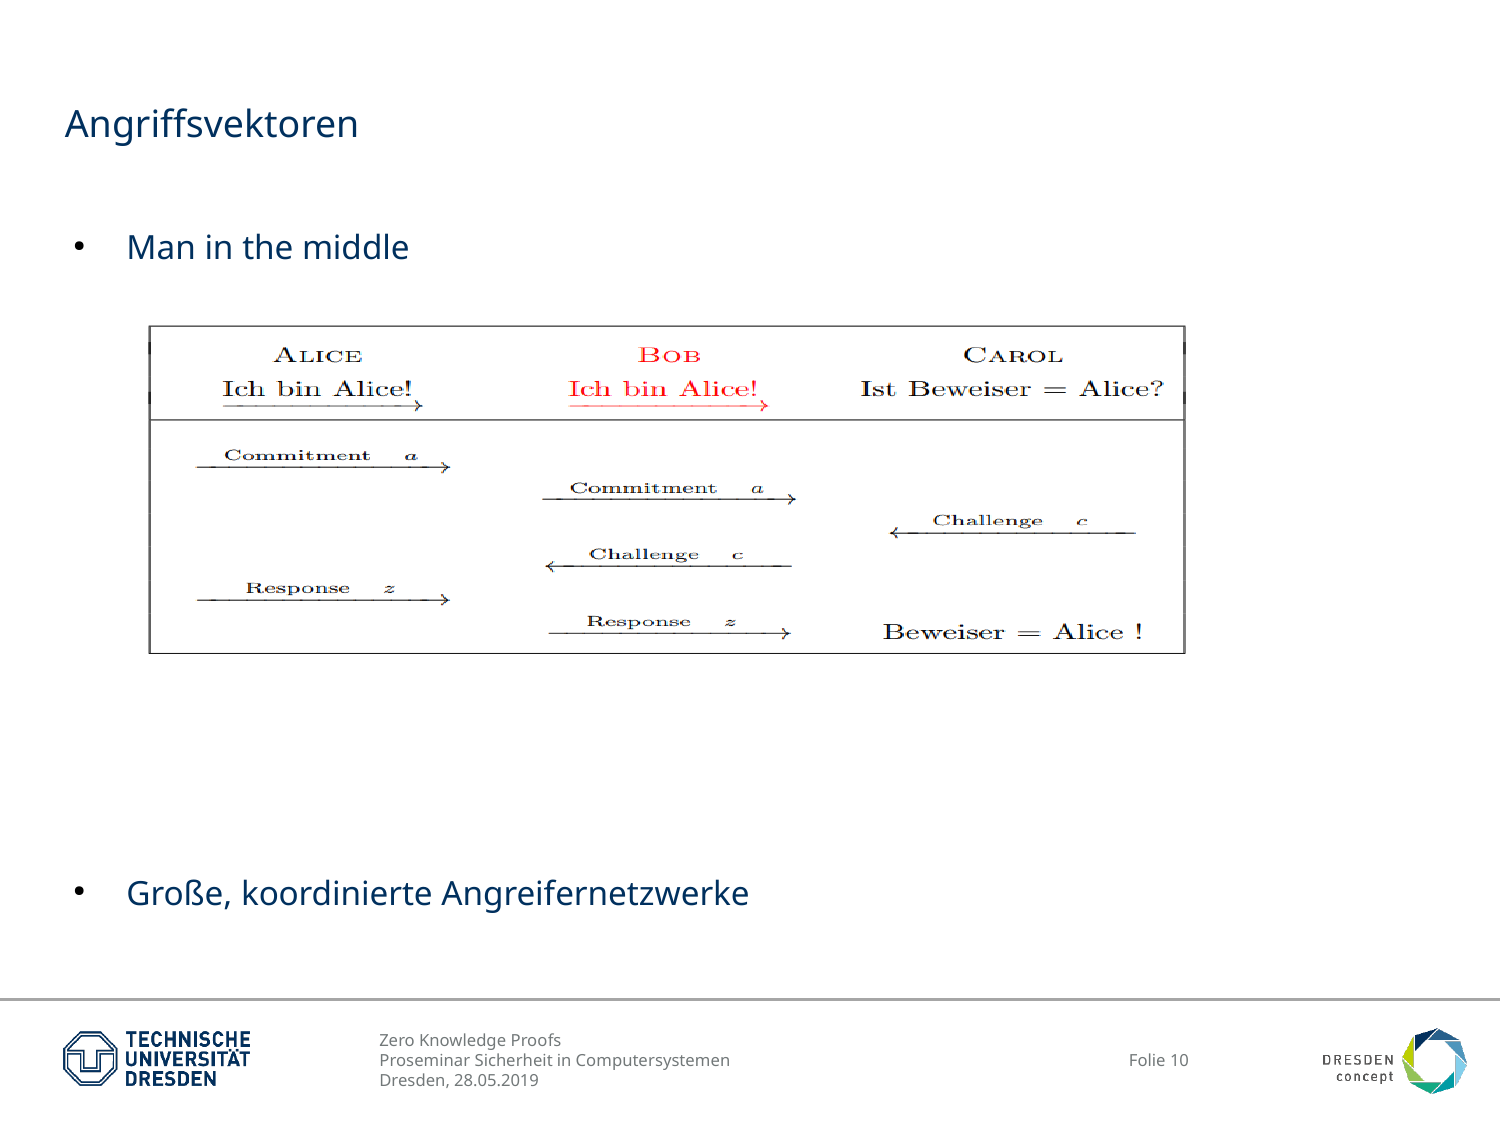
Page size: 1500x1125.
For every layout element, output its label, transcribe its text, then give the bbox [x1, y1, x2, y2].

picture [1323, 1028, 1467, 1094]
picture [133, 318, 1202, 662]
picture [63, 1031, 250, 1086]
title Angriffsvektoren [64, 56, 1437, 190]
list Man in the middle Große, koordinierte Angreifernetzwerke [55, 224, 1430, 922]
